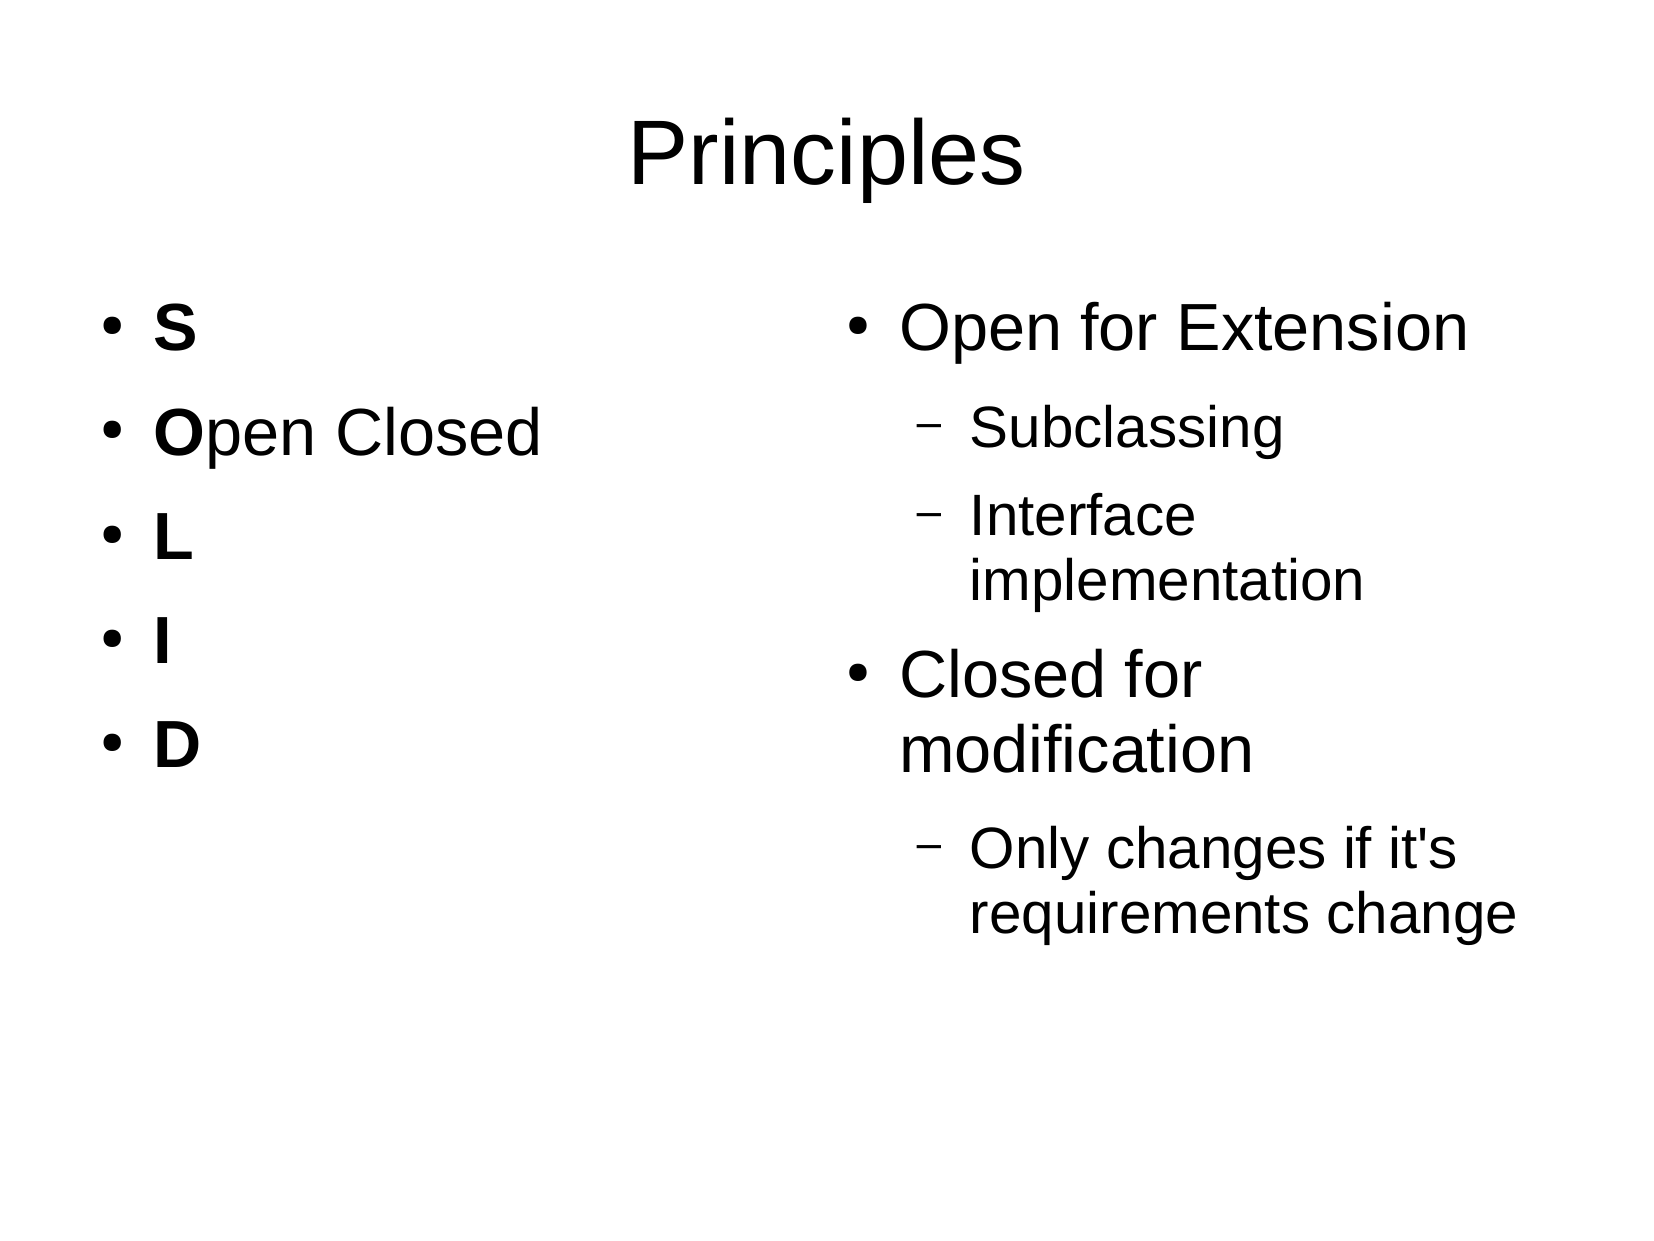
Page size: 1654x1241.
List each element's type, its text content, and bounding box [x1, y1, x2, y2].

list S Open Closed L I D [82, 290, 793, 1010]
title Principles [82, 49, 1571, 257]
list Open for Extension Subclassing Interface implementation Closed for modification Only changes if it's requirements change [828, 290, 1539, 1010]
